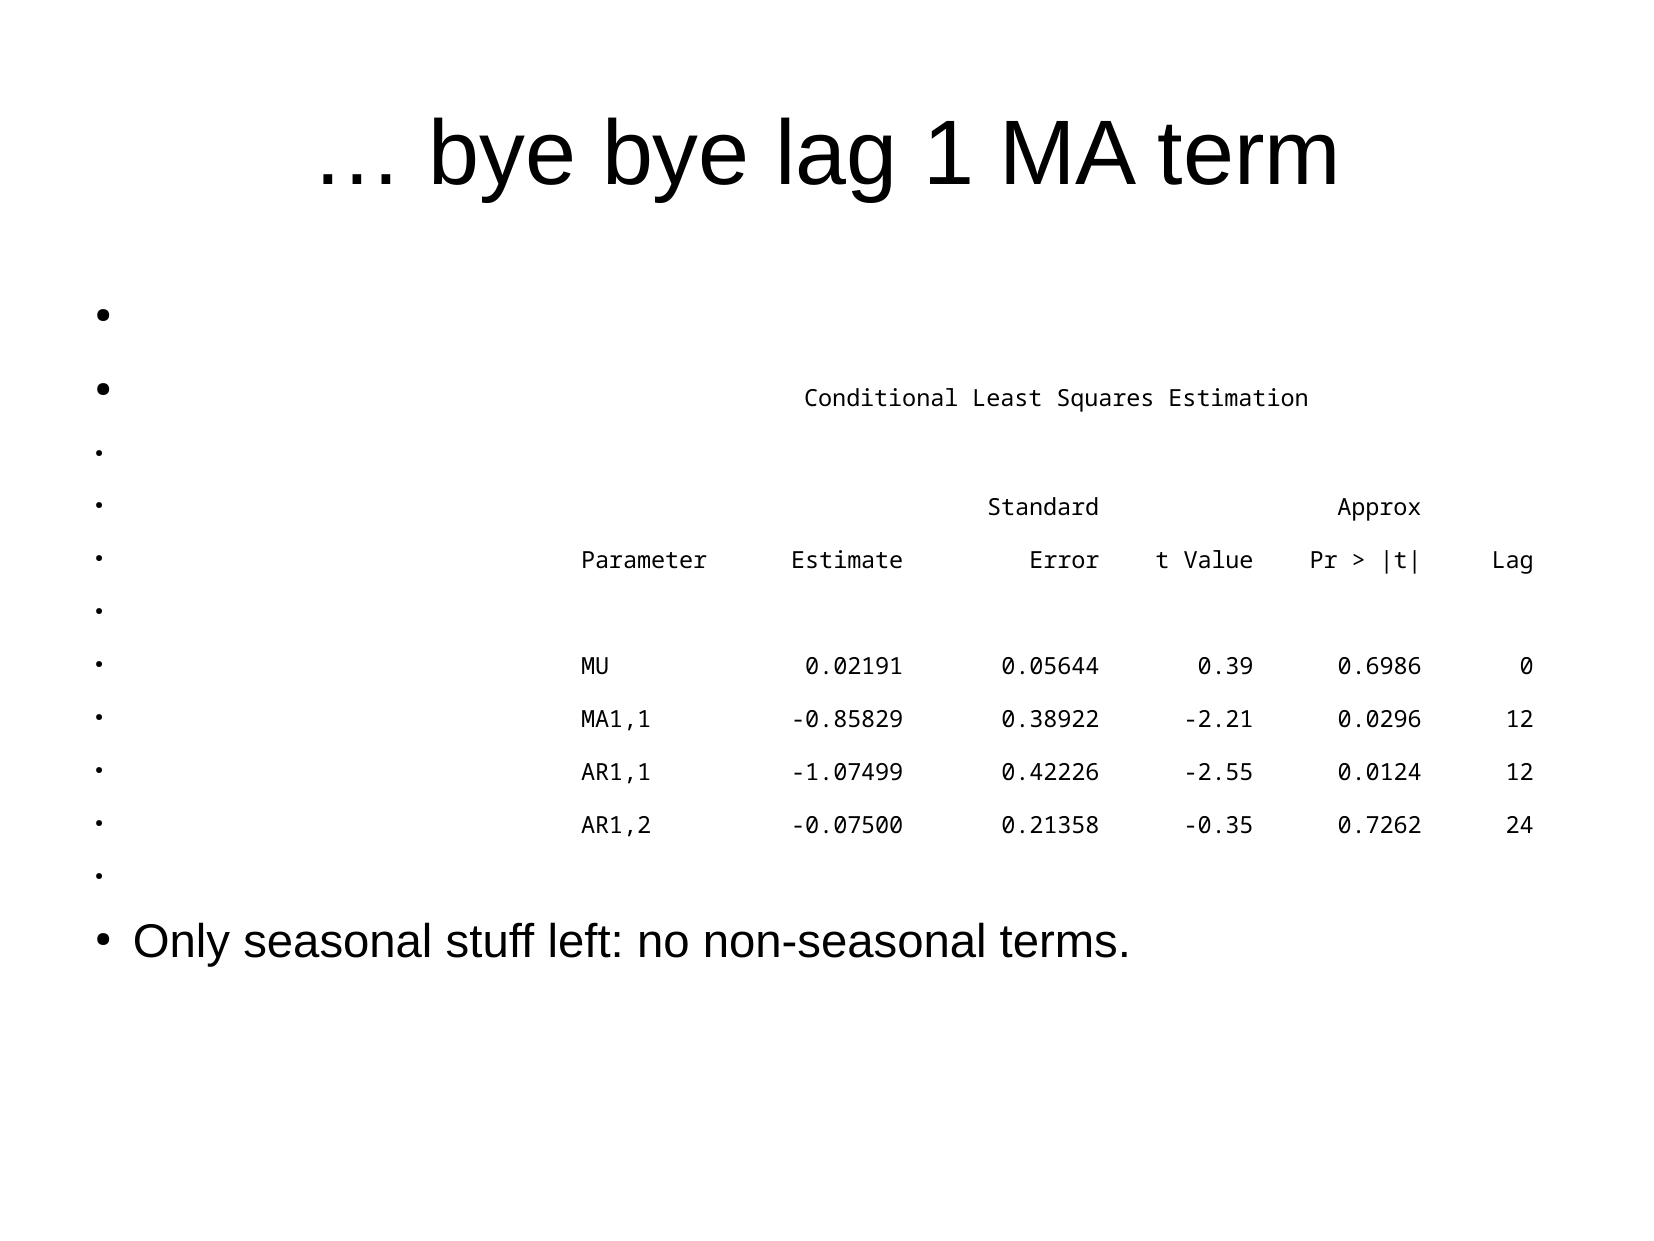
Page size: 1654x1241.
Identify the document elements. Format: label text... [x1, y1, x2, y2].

title … bye bye lag 1 MA term [82, 56, 1571, 250]
list Conditional Least Squares Estimation Standard Approx Parameter Estimate Error t Value Pr > |t| Lag MU 0.02191 0.05644 0.39 0.6986 0 MA1,1 -0.85829 0.38922 -2.21 0.0296 12 AR1,1 -1.07499 0.42226 -2.55 0.0124 12 AR1,2 -0.07500 0.21358 -0.35 0.7262 24 Only seasonal stuff left: no non-seasonal terms. [82, 290, 1571, 1109]
